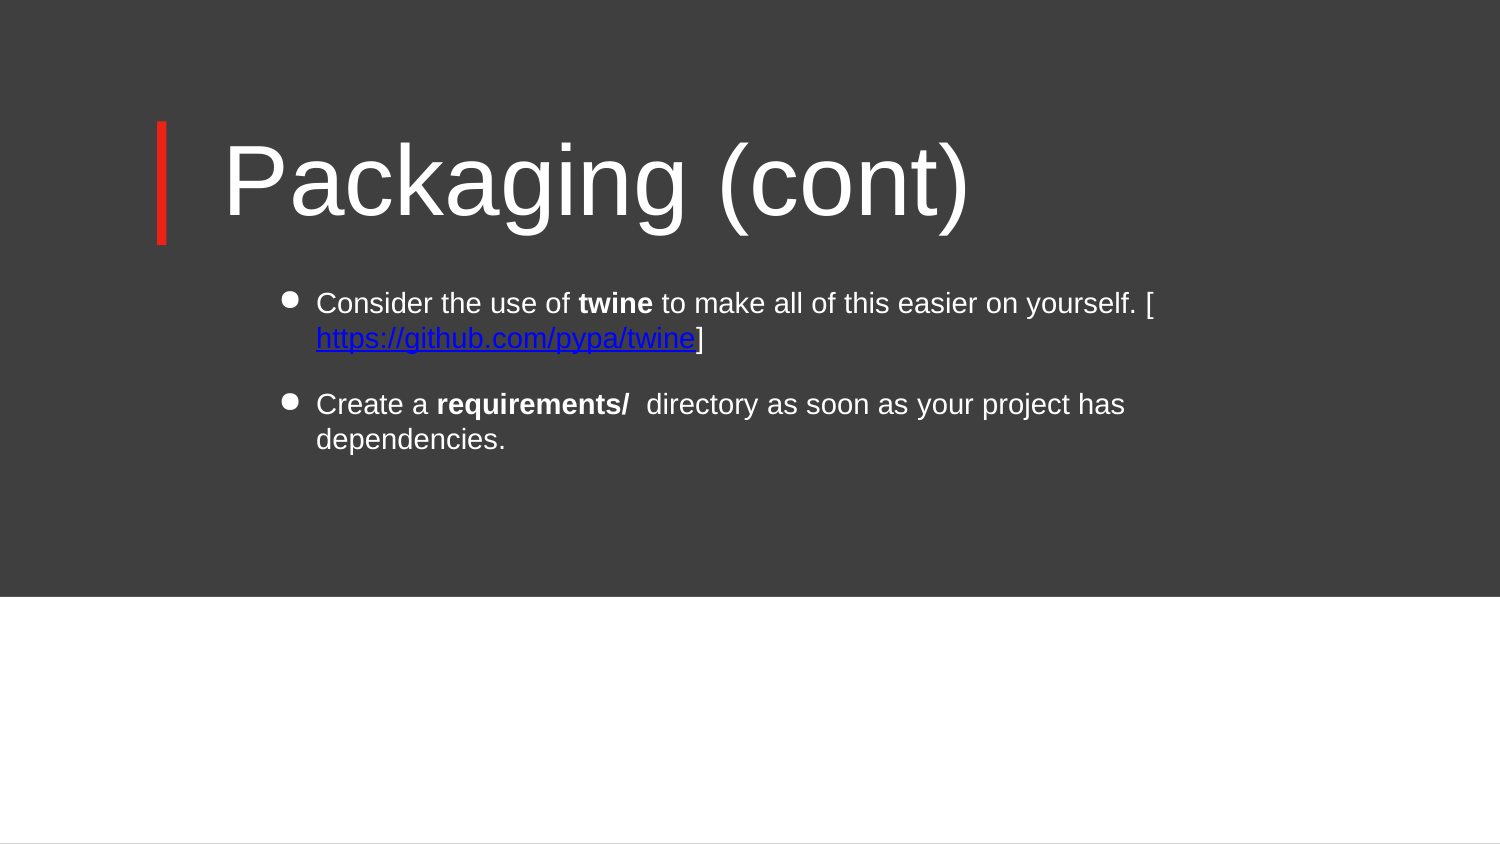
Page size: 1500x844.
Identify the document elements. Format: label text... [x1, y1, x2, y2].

title Packaging (cont) [207, 108, 1238, 547]
text_box Consider the use of twine to make all of this easier on yourself. [https://github.com/pypa/twine] [226, 269, 1305, 371]
text_box Create a requirements/ directory as soon as your project has dependencies. [226, 370, 1180, 434]
